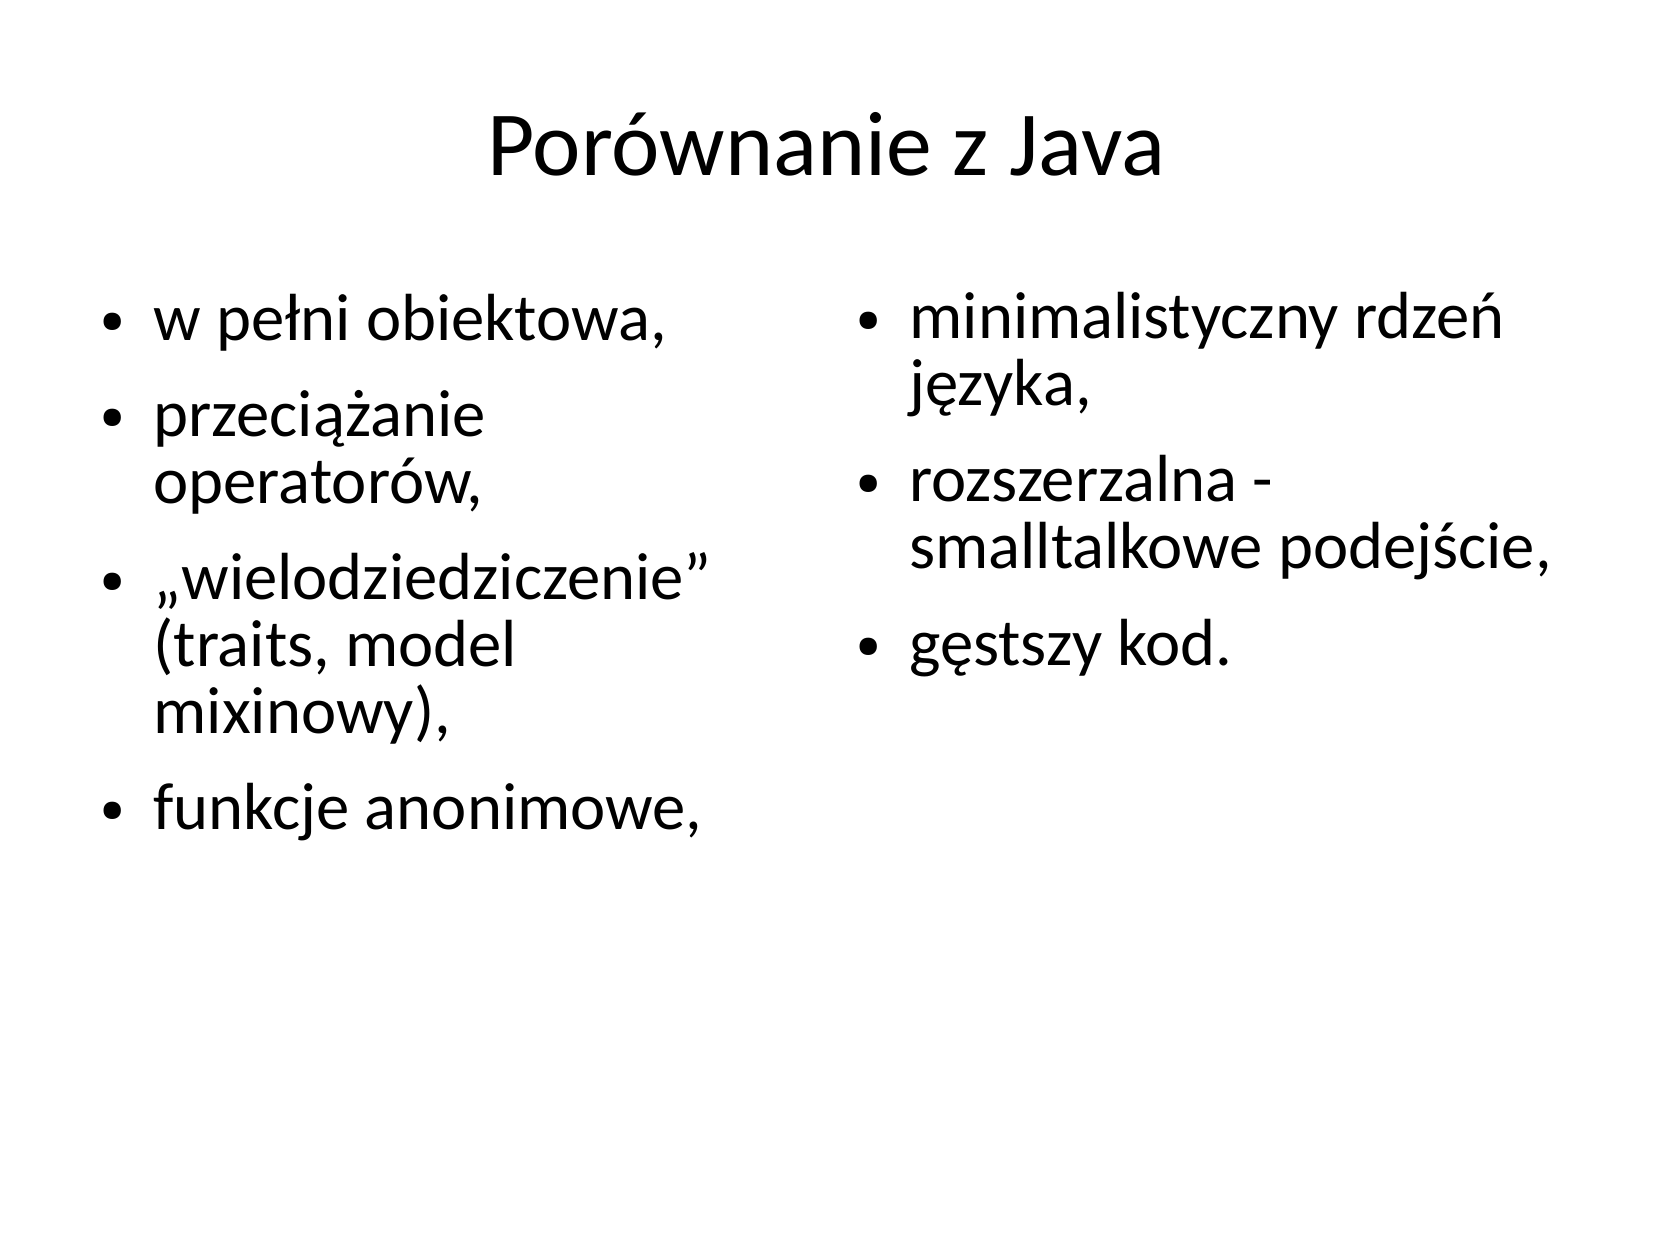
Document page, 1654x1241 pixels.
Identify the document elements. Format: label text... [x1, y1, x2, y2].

list minimalistyczny rdzeń języka, rozszerzalna - smalltalkowe podejście, gęstszy kod. [838, 288, 1565, 1093]
list w pełni obiektowa, przeciążanie operatorów, „wielodziedziczenie” (traits, model mixinowy), funkcje anonimowe, [82, 290, 809, 1109]
title Porównanie z Java [82, 49, 1571, 257]
